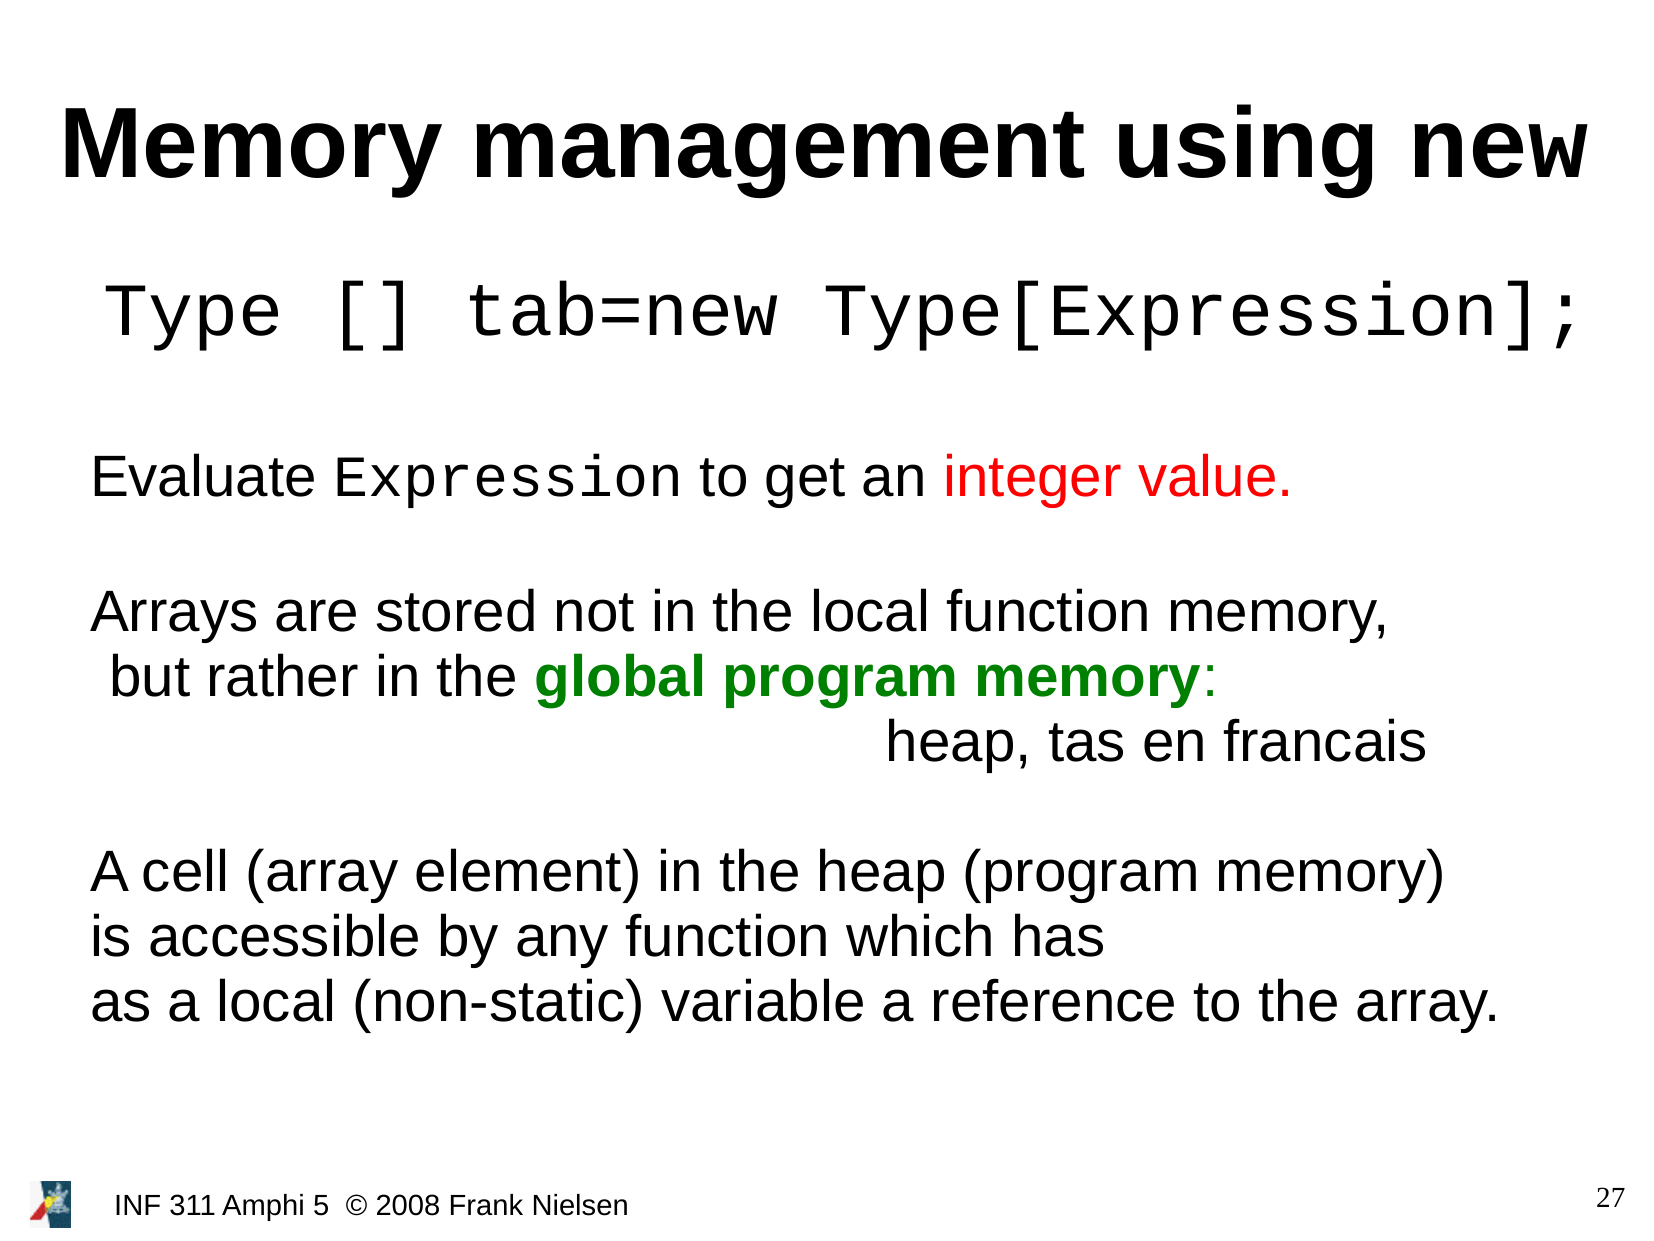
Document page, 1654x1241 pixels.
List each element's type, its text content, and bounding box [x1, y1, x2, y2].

text_box Type [] tab=new Type[Expression]; [88, 265, 1604, 366]
picture [29, 1181, 71, 1228]
text_box Evaluate Expression to get an integer value. Arrays are stored not in the local function memory, but rather in the global program memory: heap, tas en francais A cell (array element) in the heap (program memory) is accessible by any function which has as a local (non-static) variable a reference to the array. [59, 436, 1518, 1040]
text_box Memory management using new [45, 80, 1625, 355]
